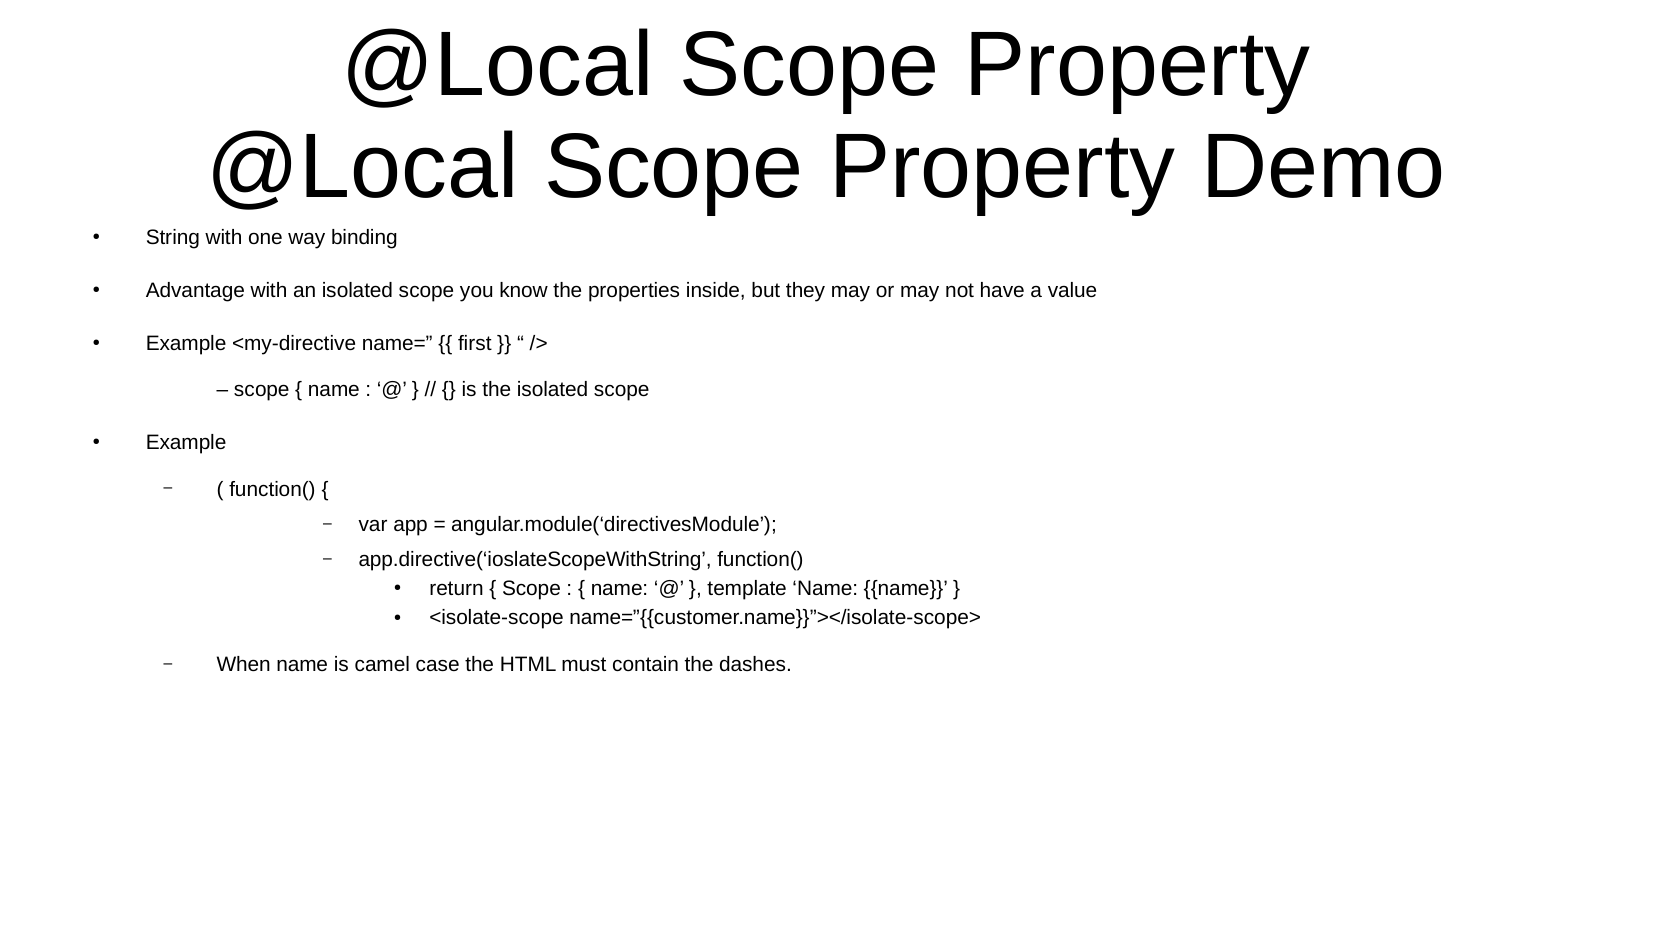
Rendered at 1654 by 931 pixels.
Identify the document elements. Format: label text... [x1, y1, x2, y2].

title @Local Scope Property @Local Scope Property Demo [82, 12, 1571, 218]
list String with one way binding Advantage with an isolated scope you know the properties inside, but they may or may not have a value Example <my-directive name=” {{ first }} “ /> – scope { name : ‘@’ } // {} is the isolated scope Example ( function() { var app = angular.module(‘directivesModule’); app.directive(‘ioslateScopeWithString’, function() return { Scope : { name: ‘@’ }, template ‘Name: {{name}}’ } <isolate-scope name=”{{customer.name}}”></isolate-scope> When name is camel case the HTML must contain the dashes. [75, 225, 1564, 766]
